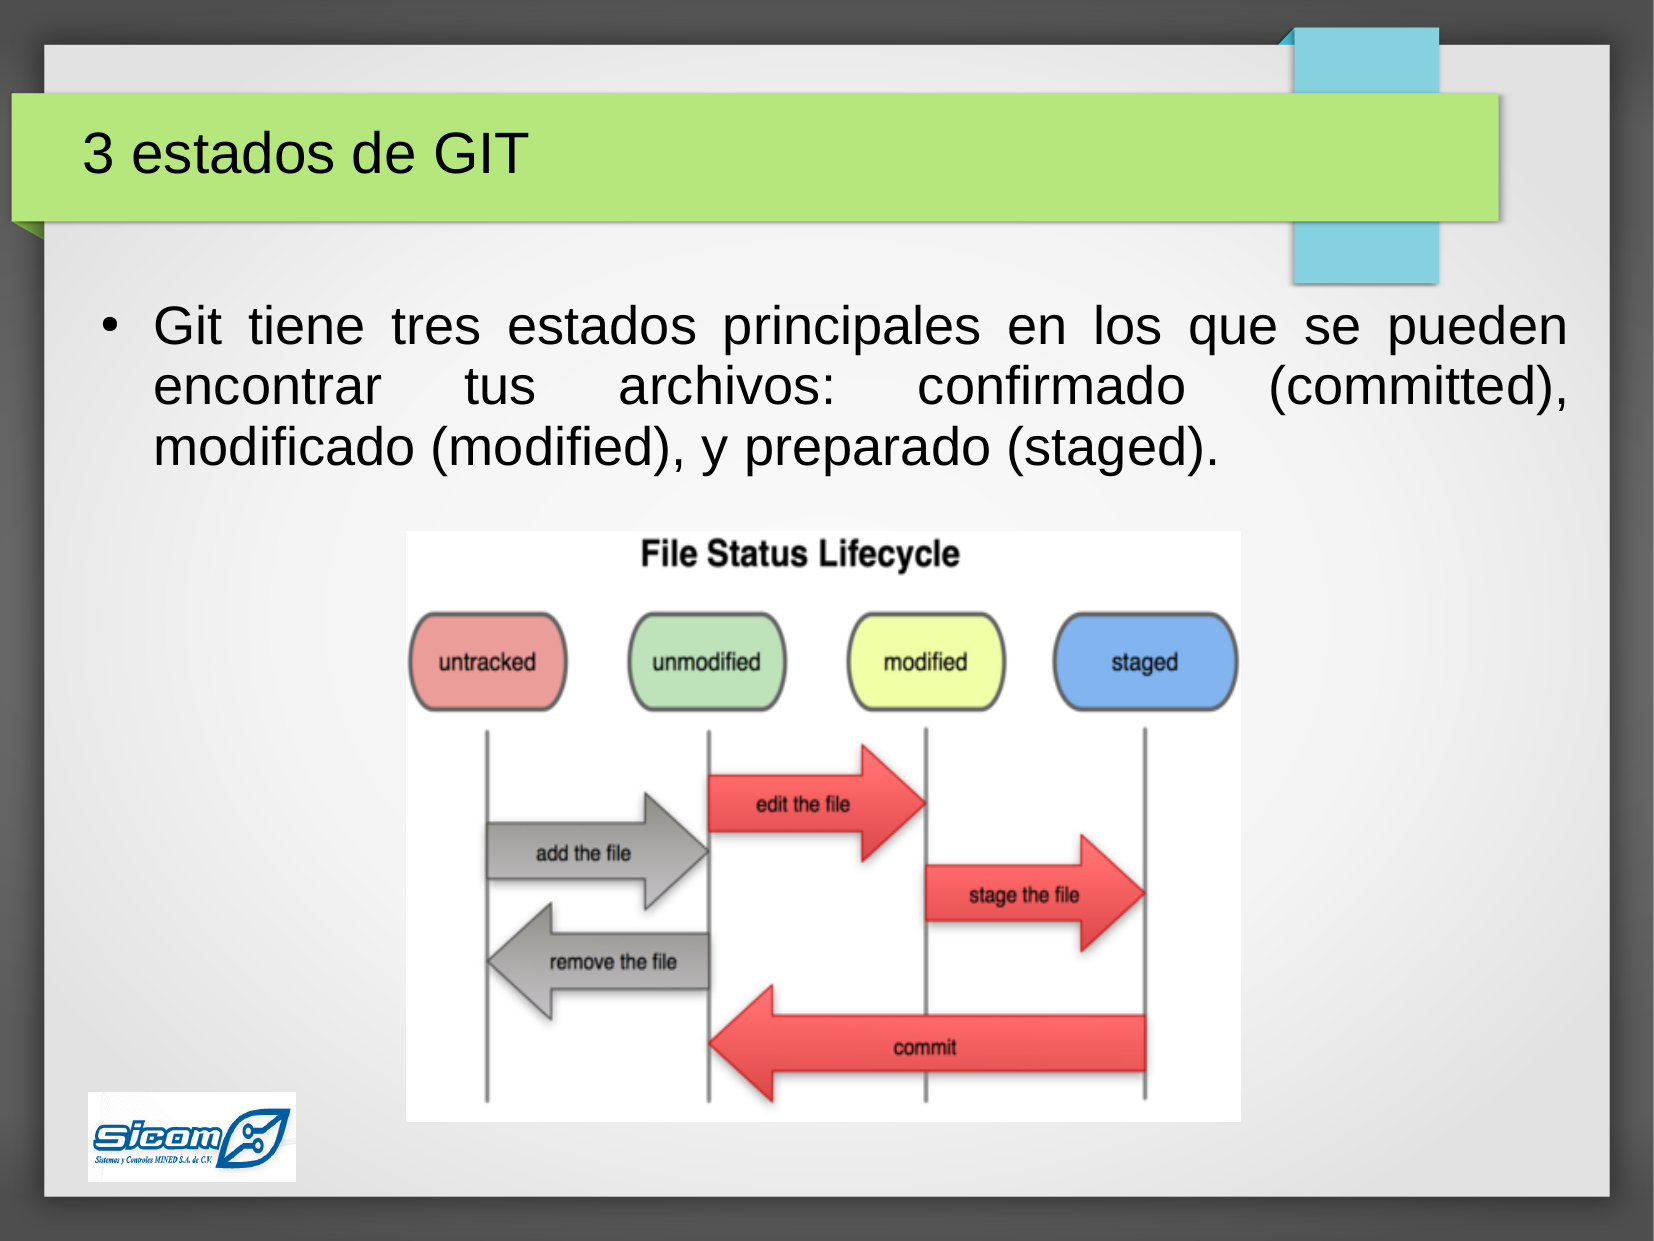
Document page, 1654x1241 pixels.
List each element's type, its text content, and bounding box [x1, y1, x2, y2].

picture [0, 0, 1654, 1241]
list Git tiene tres estados principales en los que se pueden encontrar tus archivos: confirmado (committed), modificado (modified), y preparado (staged). [82, 295, 1571, 1015]
title 3 estados de GIT [82, 94, 1264, 213]
